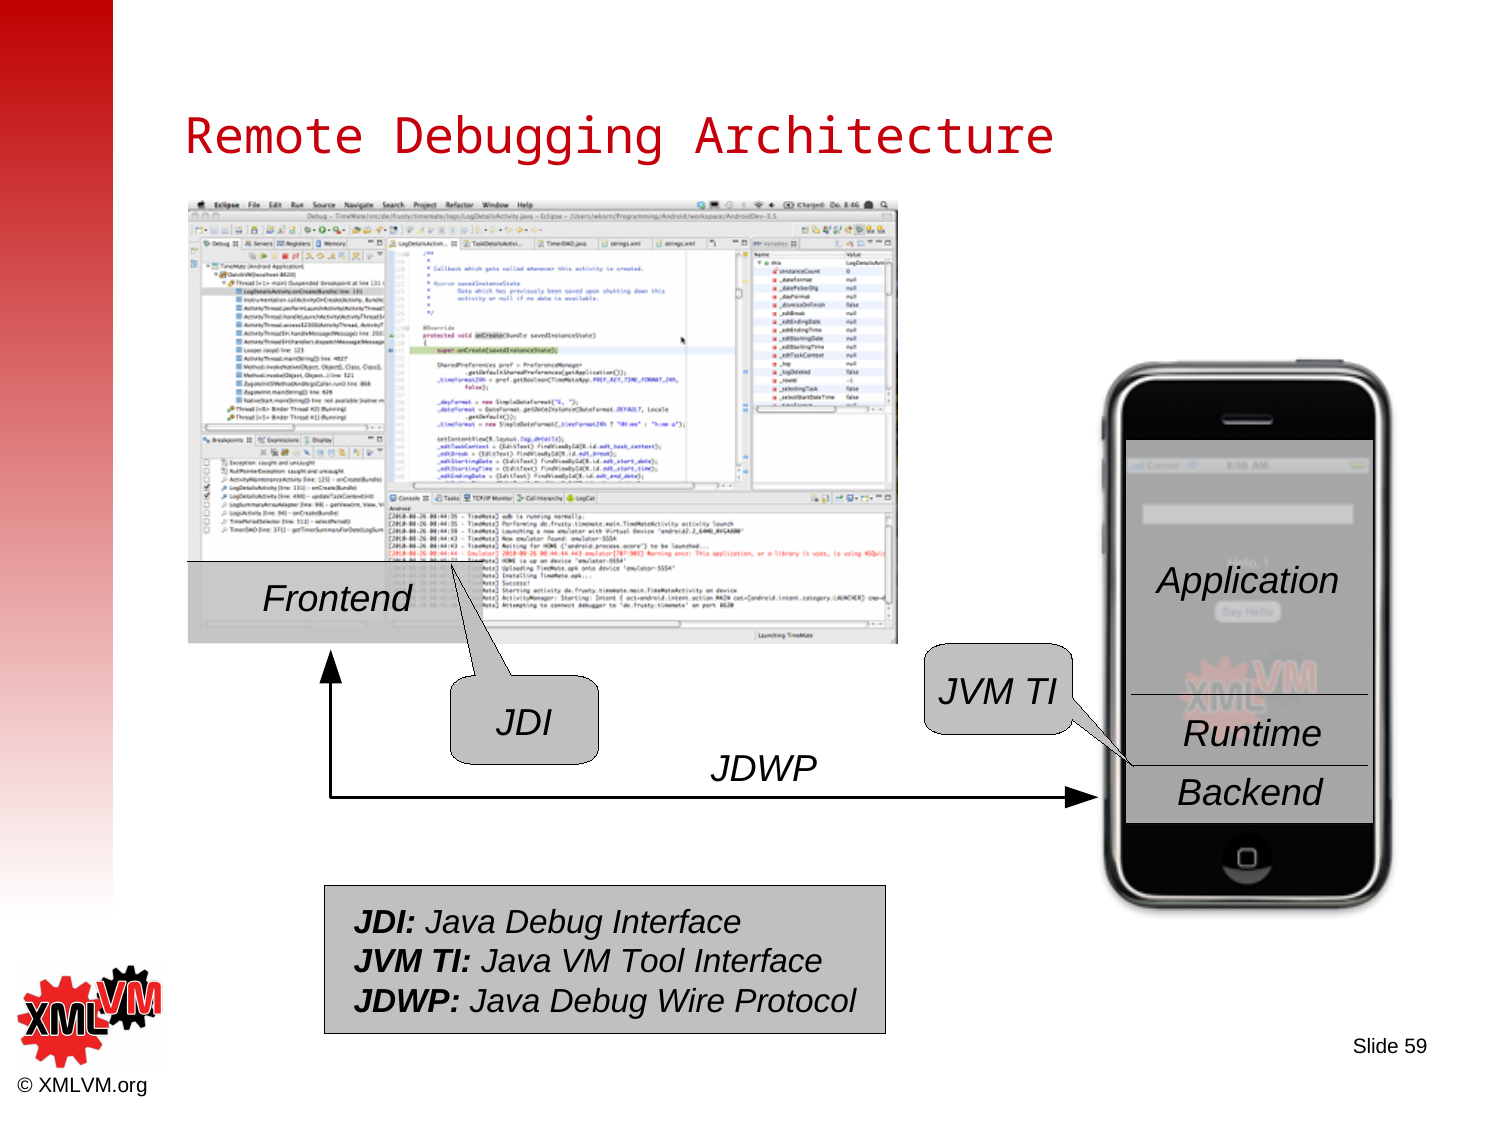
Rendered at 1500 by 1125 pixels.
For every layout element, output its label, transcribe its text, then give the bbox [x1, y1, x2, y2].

text_box JDWP [696, 736, 832, 797]
text_box JVM TI [924, 643, 1134, 767]
text_box Backend [1162, 761, 1338, 821]
title Remote Debugging Architecture [170, 67, 1447, 207]
picture [188, 200, 898, 644]
text_box JDI: Java Debug Interface JVM TI: Java VM Tool Interface JDWP: Java Debug Wire Protocol [324, 885, 886, 1034]
text_box JDI [450, 564, 599, 765]
picture [16, 964, 164, 1069]
text_box Runtime [1168, 702, 1338, 762]
text_box Frontend [247, 566, 428, 627]
text_box [187, 561, 484, 643]
text_box [1125, 439, 1374, 824]
text_box Application [1142, 548, 1356, 609]
picture [1092, 354, 1405, 936]
